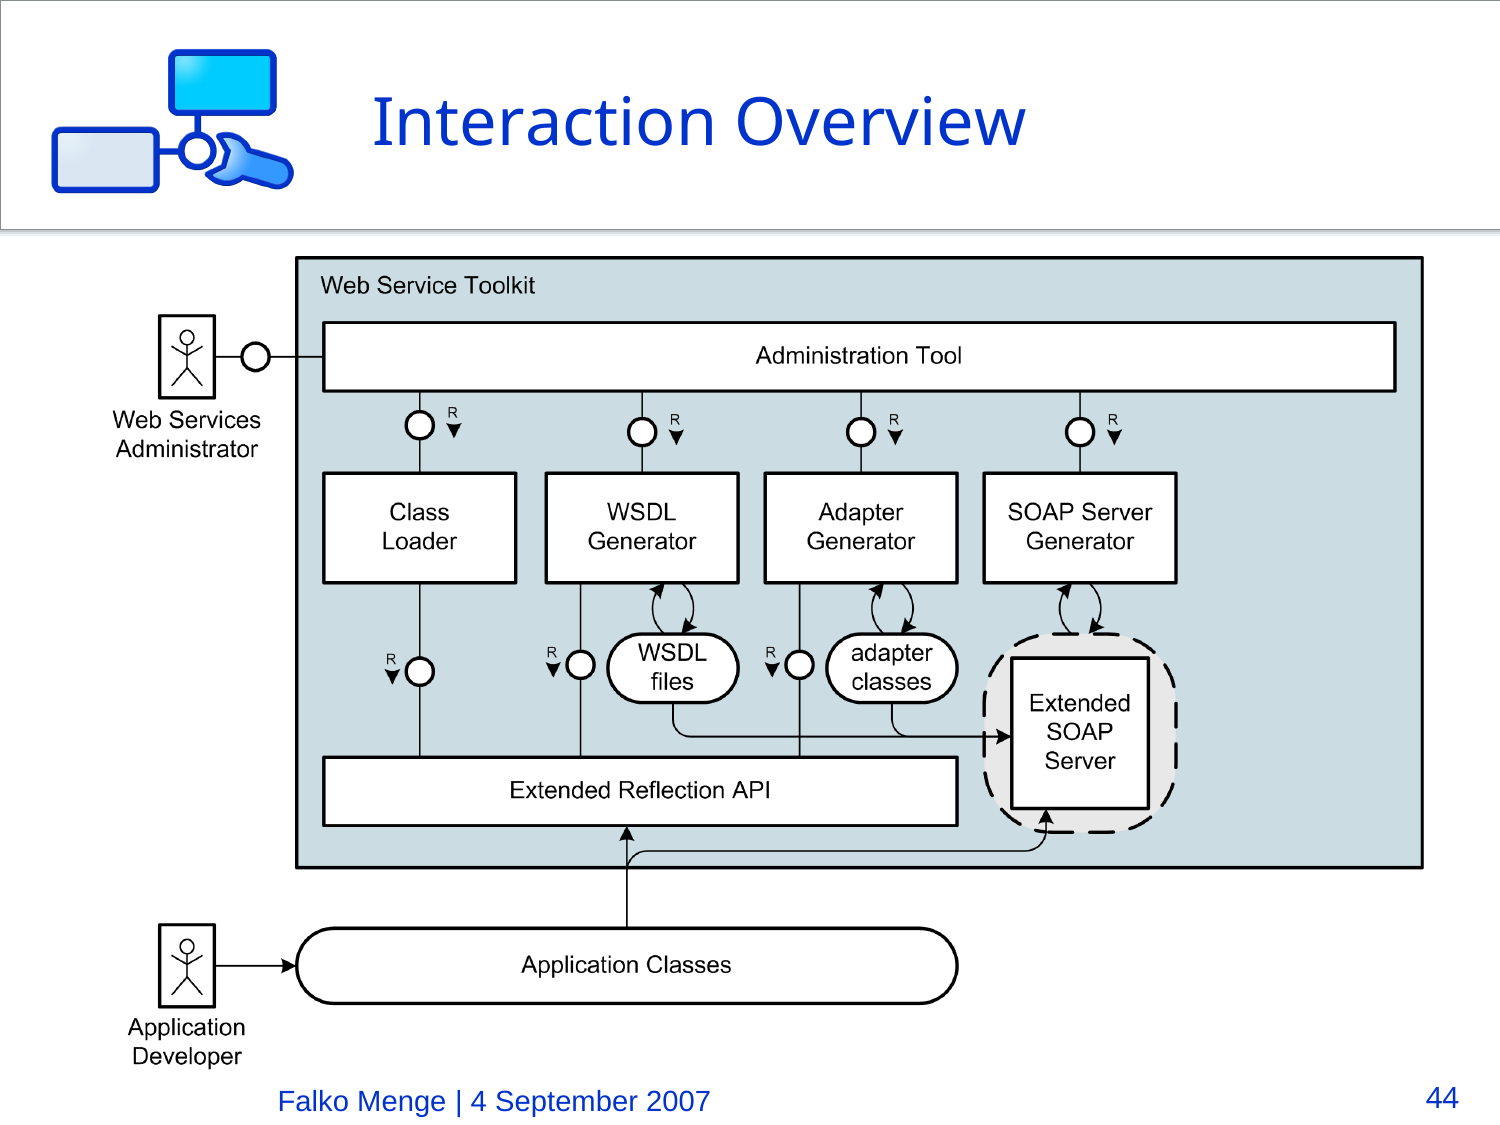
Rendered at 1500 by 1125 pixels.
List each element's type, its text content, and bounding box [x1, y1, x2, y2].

picture [8, 19, 310, 224]
picture [0, 230, 1500, 236]
picture [112, 255, 1424, 1072]
title Interaction Overview [372, 19, 1500, 221]
